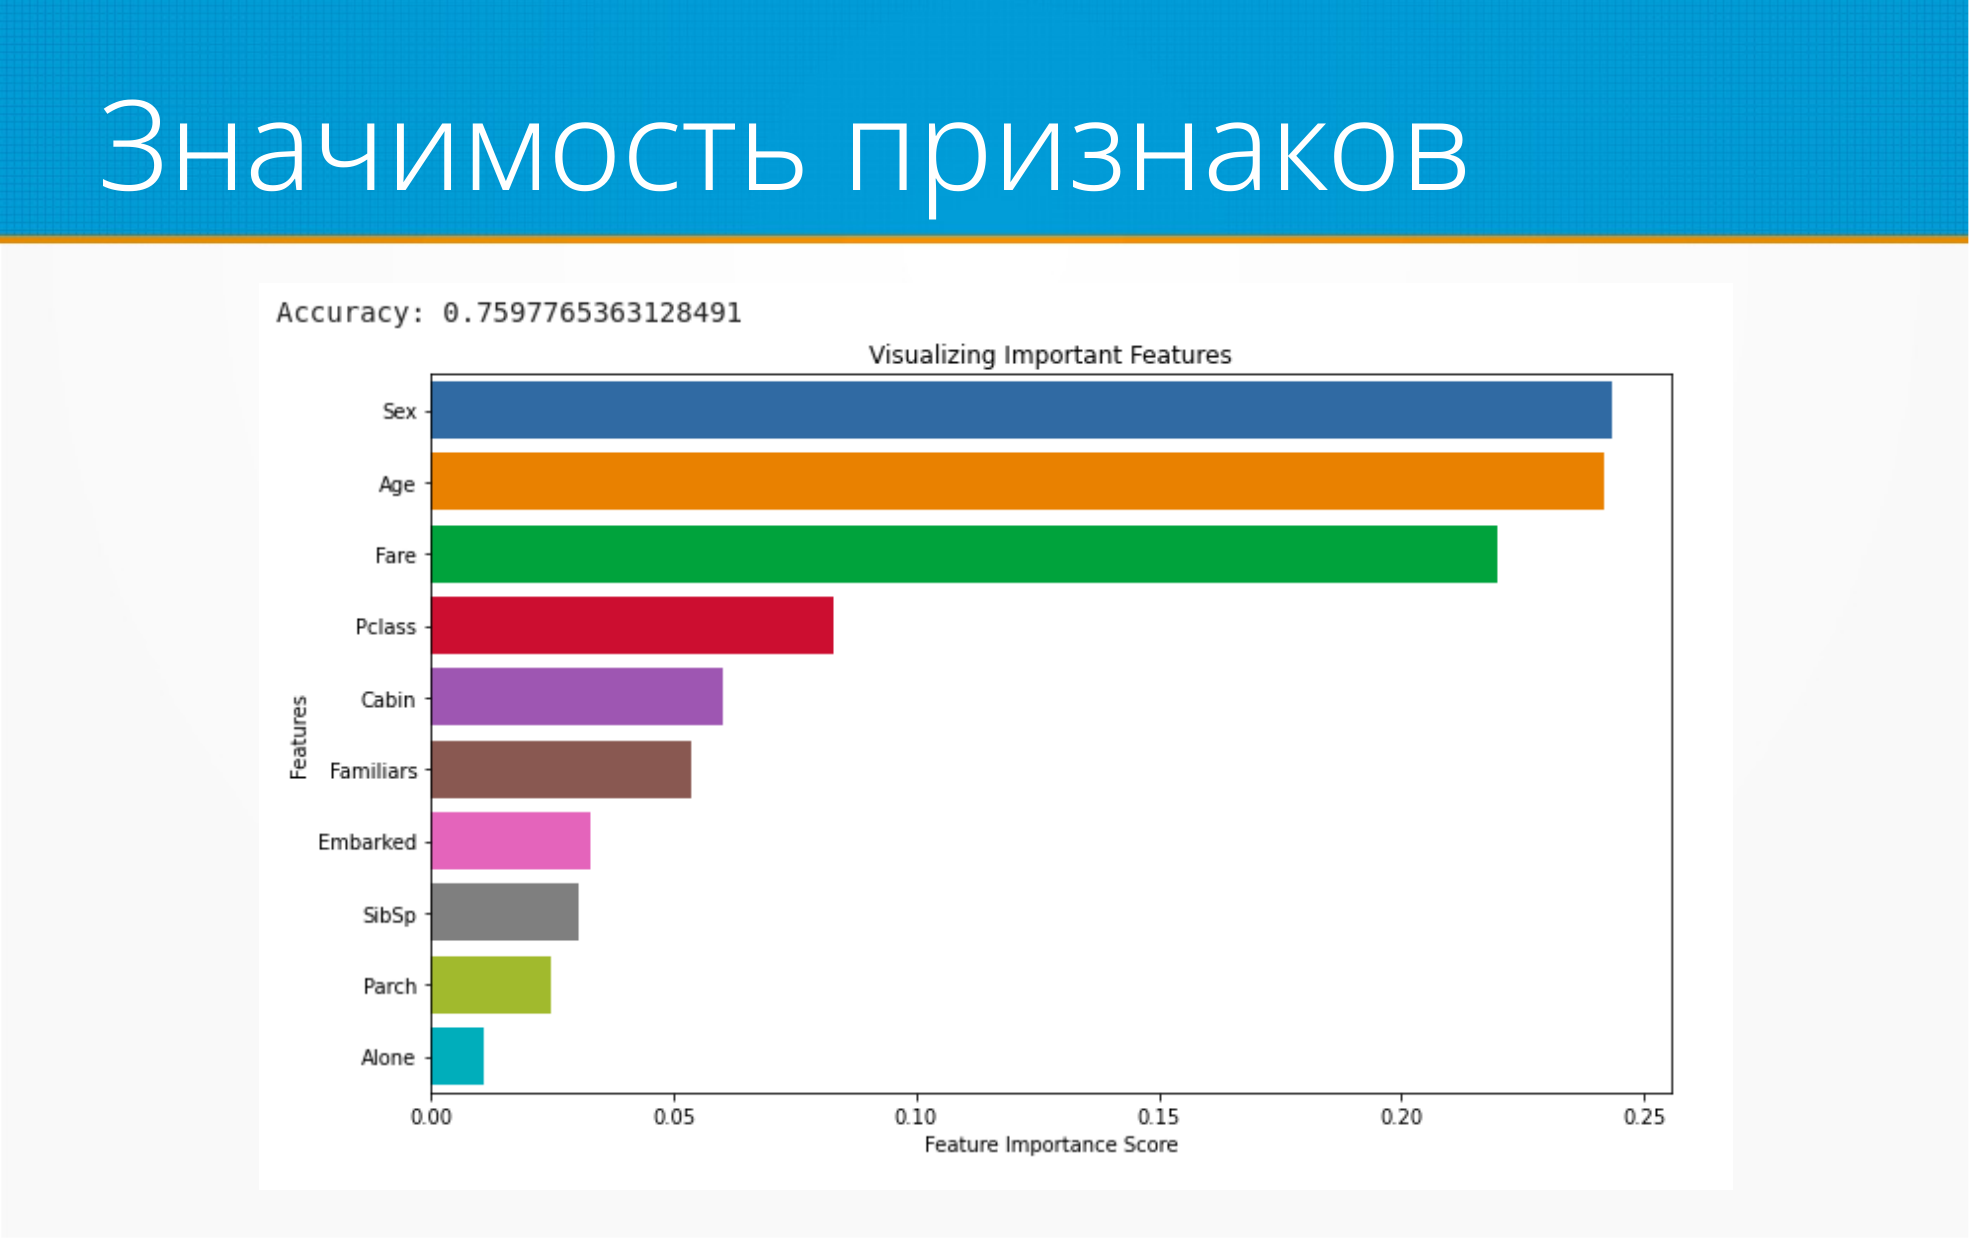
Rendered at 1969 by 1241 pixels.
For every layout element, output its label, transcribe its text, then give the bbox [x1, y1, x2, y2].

picture [0, 233, 1969, 1241]
title Значимость признаков [98, 19, 1870, 227]
